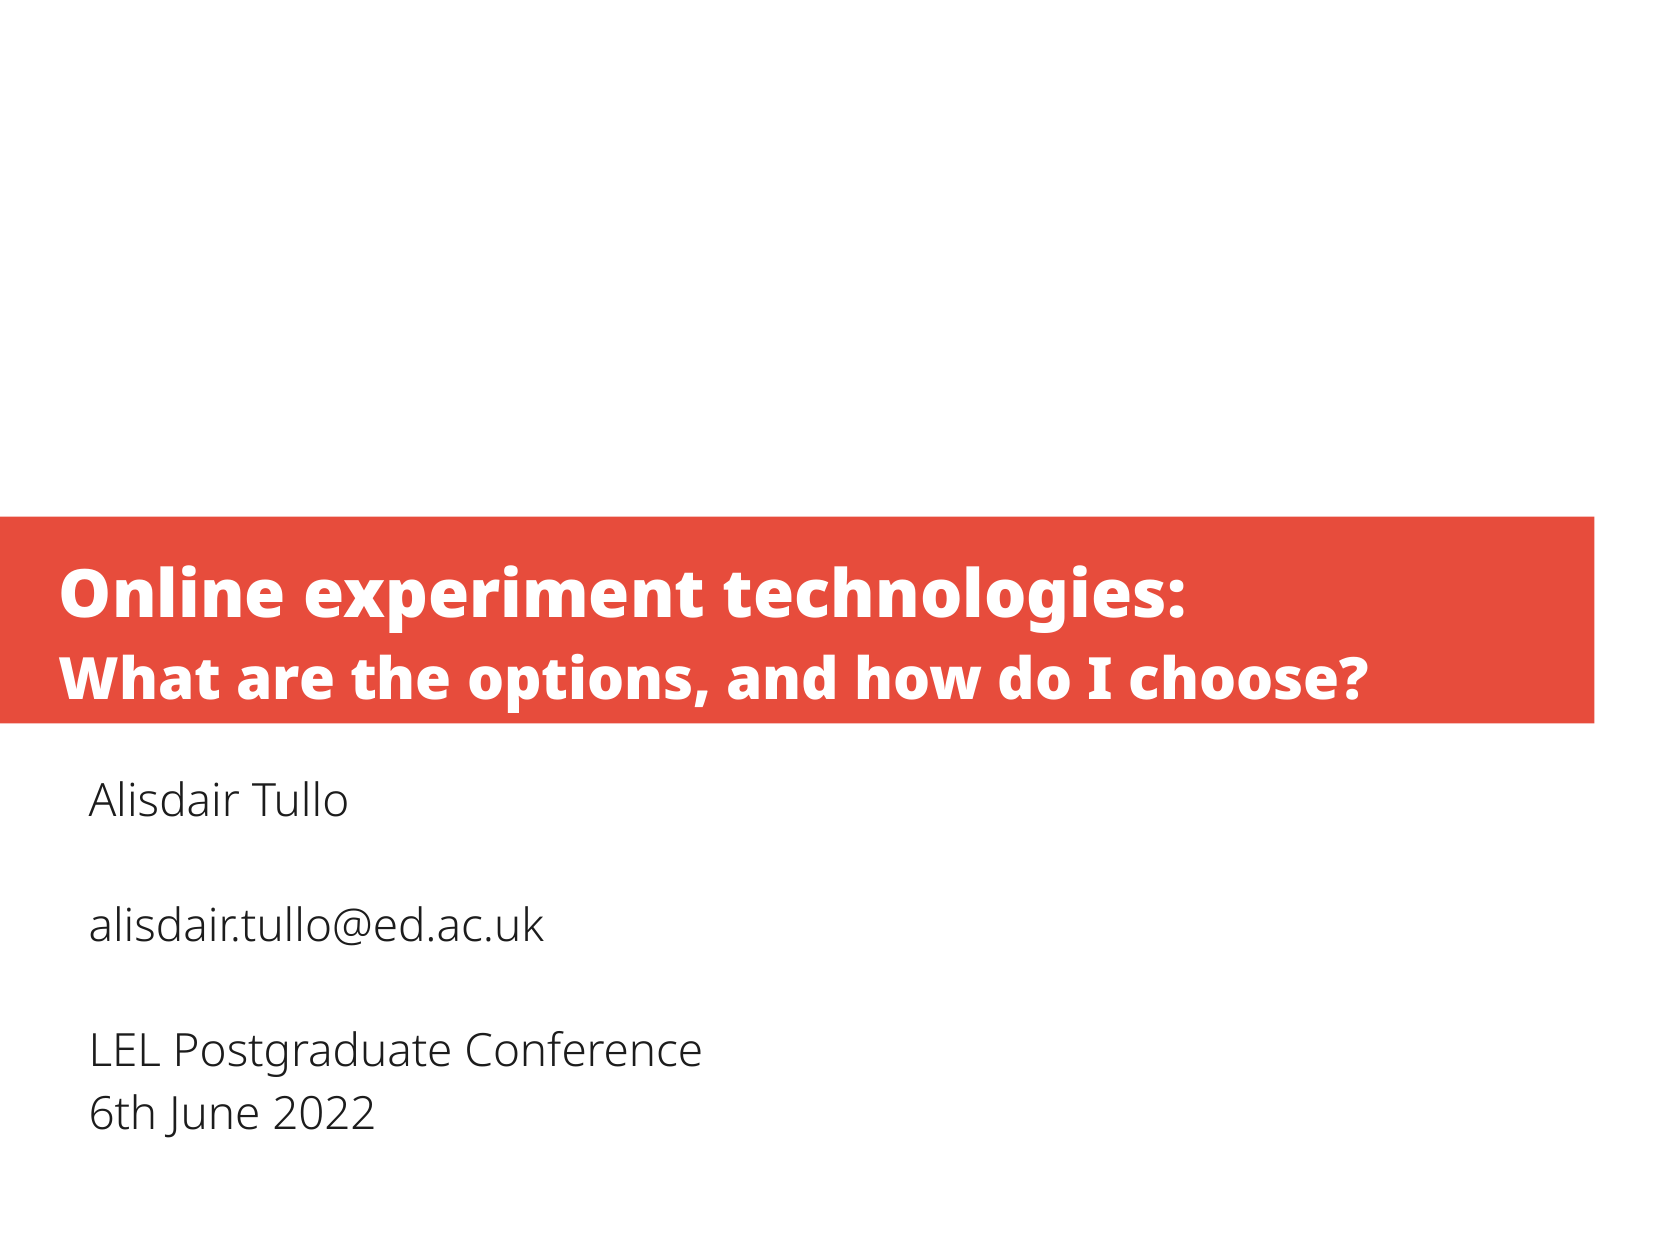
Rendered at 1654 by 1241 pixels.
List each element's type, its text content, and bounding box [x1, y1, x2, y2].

subtitle Alisdair Tullo alisdair.tullo@ed.ac.uk LEL Postgraduate Conference 6th June 2022 [88, 767, 1595, 1182]
title Online experiment technologies: What are the options, and how do I choose? [59, 546, 1595, 694]
